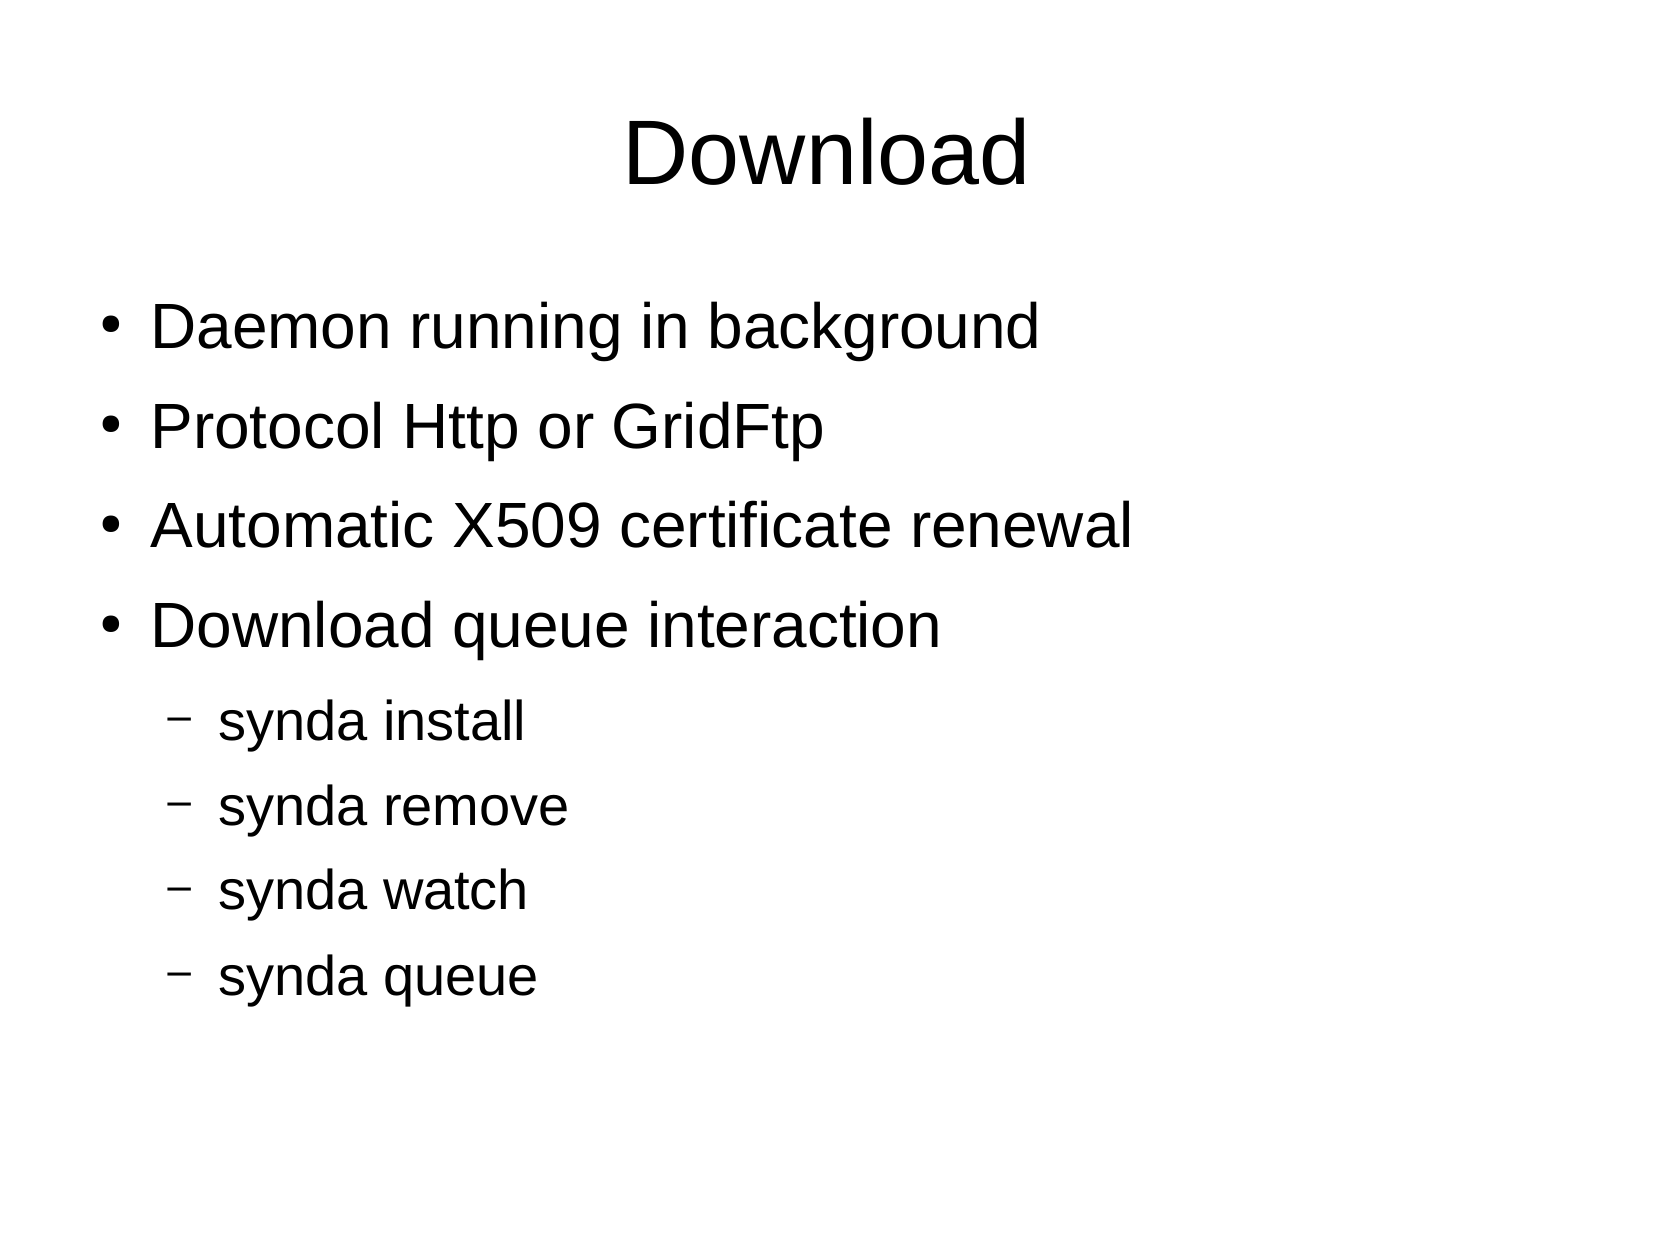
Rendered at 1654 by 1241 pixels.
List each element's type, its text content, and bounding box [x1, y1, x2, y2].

list Daemon running in background Protocol Http or GridFtp Automatic X509 certificate renewal Download queue interaction synda install synda remove synda watch synda queue [82, 290, 1571, 1010]
title Download [82, 49, 1571, 257]
